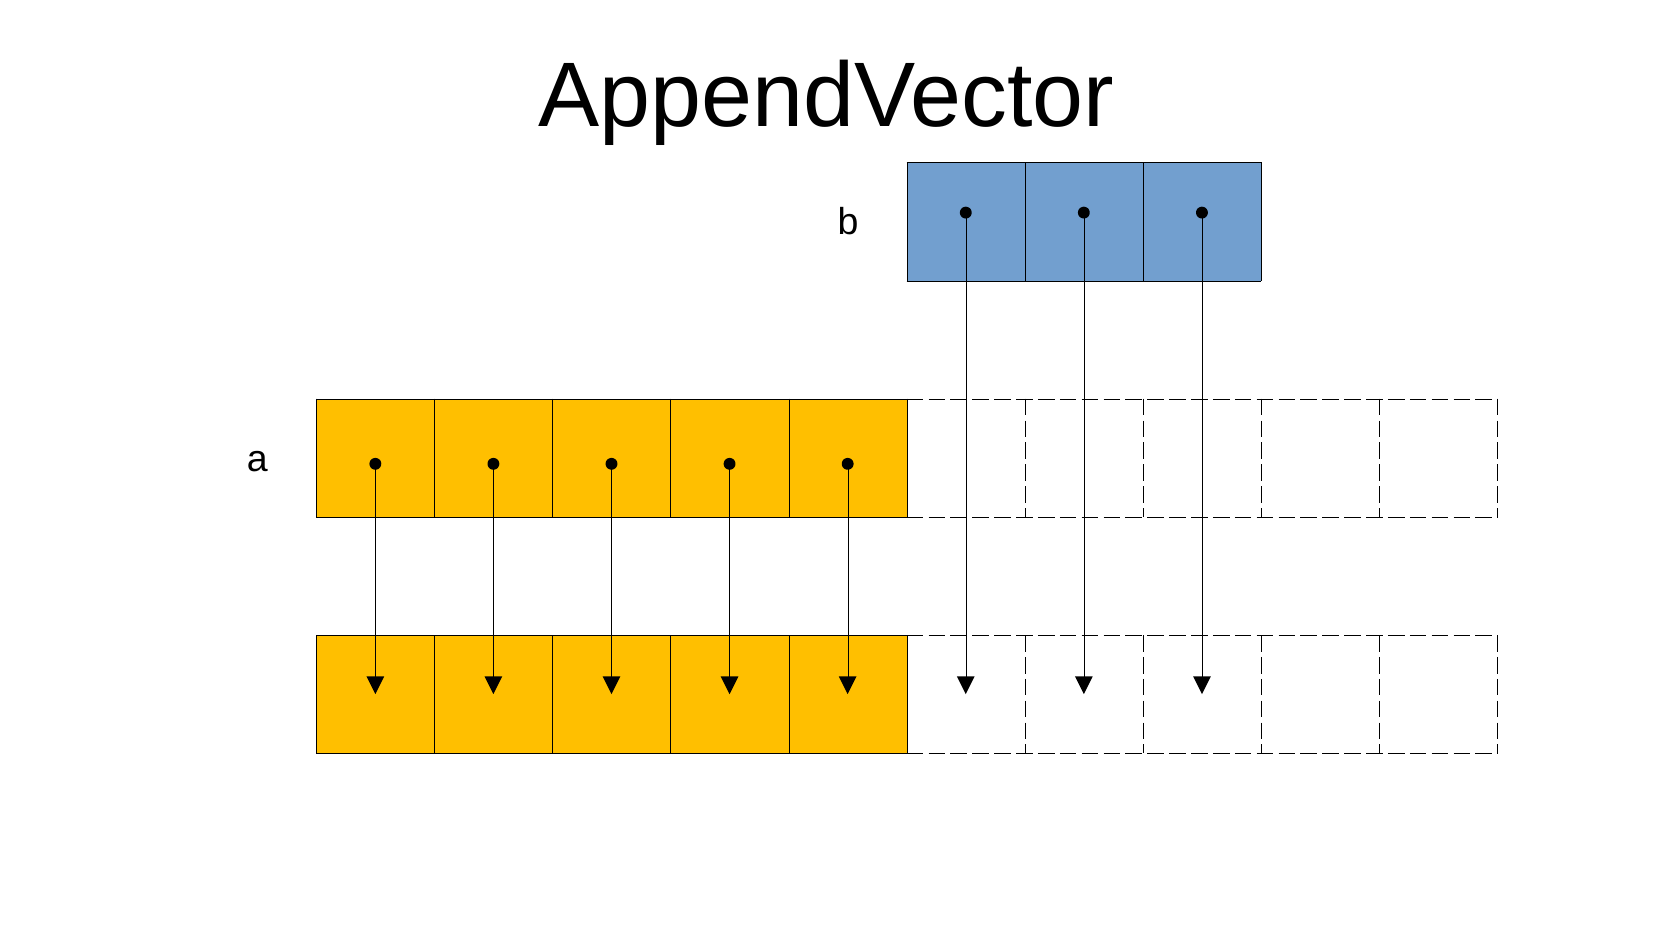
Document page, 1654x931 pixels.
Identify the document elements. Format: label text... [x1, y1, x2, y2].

table_cell [317, 636, 434, 753]
table_header [1144, 163, 1261, 281]
table_cell [907, 282, 966, 399]
table_cell [1025, 282, 1084, 399]
table_cell [671, 281, 789, 399]
table_cell [434, 518, 493, 635]
table_cell [552, 518, 611, 635]
table_cell [553, 400, 670, 517]
table_cell [1379, 635, 1497, 753]
table_cell [1143, 635, 1261, 753]
table_cell [789, 518, 848, 635]
table_header [908, 163, 1025, 281]
table_cell [434, 281, 552, 399]
table_cell [435, 400, 552, 517]
table_cell [849, 518, 907, 635]
table_cell [198, 635, 316, 753]
table_cell [1025, 399, 1084, 517]
table_cell [671, 400, 789, 517]
table_cell [1085, 282, 1143, 399]
table_cell [1261, 399, 1379, 517]
table_header [552, 163, 671, 281]
table_cell [316, 281, 434, 399]
table_cell [1025, 635, 1143, 753]
table_cell a [198, 399, 316, 517]
table_cell [198, 281, 316, 399]
table_cell [967, 282, 1025, 399]
table_cell [612, 518, 671, 635]
table_cell [552, 281, 671, 399]
table_header [1026, 163, 1143, 281]
table_cell [494, 518, 552, 635]
table_header [434, 163, 552, 281]
table_cell [317, 400, 434, 517]
table_cell [1379, 399, 1497, 517]
table_cell [553, 636, 670, 753]
table_header [316, 163, 434, 281]
table_cell [1025, 517, 1084, 635]
table_header [198, 163, 316, 281]
table_cell [1379, 281, 1497, 399]
table_cell [967, 517, 1025, 635]
table_cell [967, 399, 1025, 517]
table_header b [789, 163, 907, 281]
table_cell [789, 281, 907, 399]
table_cell [1085, 517, 1143, 635]
table_cell [908, 399, 966, 517]
table_cell [730, 518, 789, 635]
table_header [671, 163, 789, 281]
table_cell [198, 517, 316, 635]
table_cell [316, 518, 375, 635]
table_cell [1261, 281, 1379, 399]
table_cell [908, 635, 1025, 753]
table_cell [1143, 517, 1202, 635]
table_cell [1143, 282, 1202, 399]
table_cell [1085, 399, 1143, 517]
table_cell [907, 517, 966, 635]
table_cell [1261, 635, 1379, 753]
table_cell [376, 518, 434, 635]
table_cell [1203, 517, 1261, 635]
table_header [1262, 163, 1379, 281]
table_cell [1203, 282, 1261, 399]
table_header [1379, 163, 1497, 281]
table_cell [1143, 399, 1202, 517]
table_cell [1261, 517, 1379, 635]
table_cell [1379, 517, 1497, 635]
table_cell [790, 400, 907, 517]
table_cell [435, 636, 552, 753]
table_cell [671, 636, 789, 753]
table_cell [1203, 399, 1261, 517]
title AppendVector [389, 35, 1264, 154]
table_cell [671, 518, 729, 635]
table_cell [790, 636, 907, 753]
